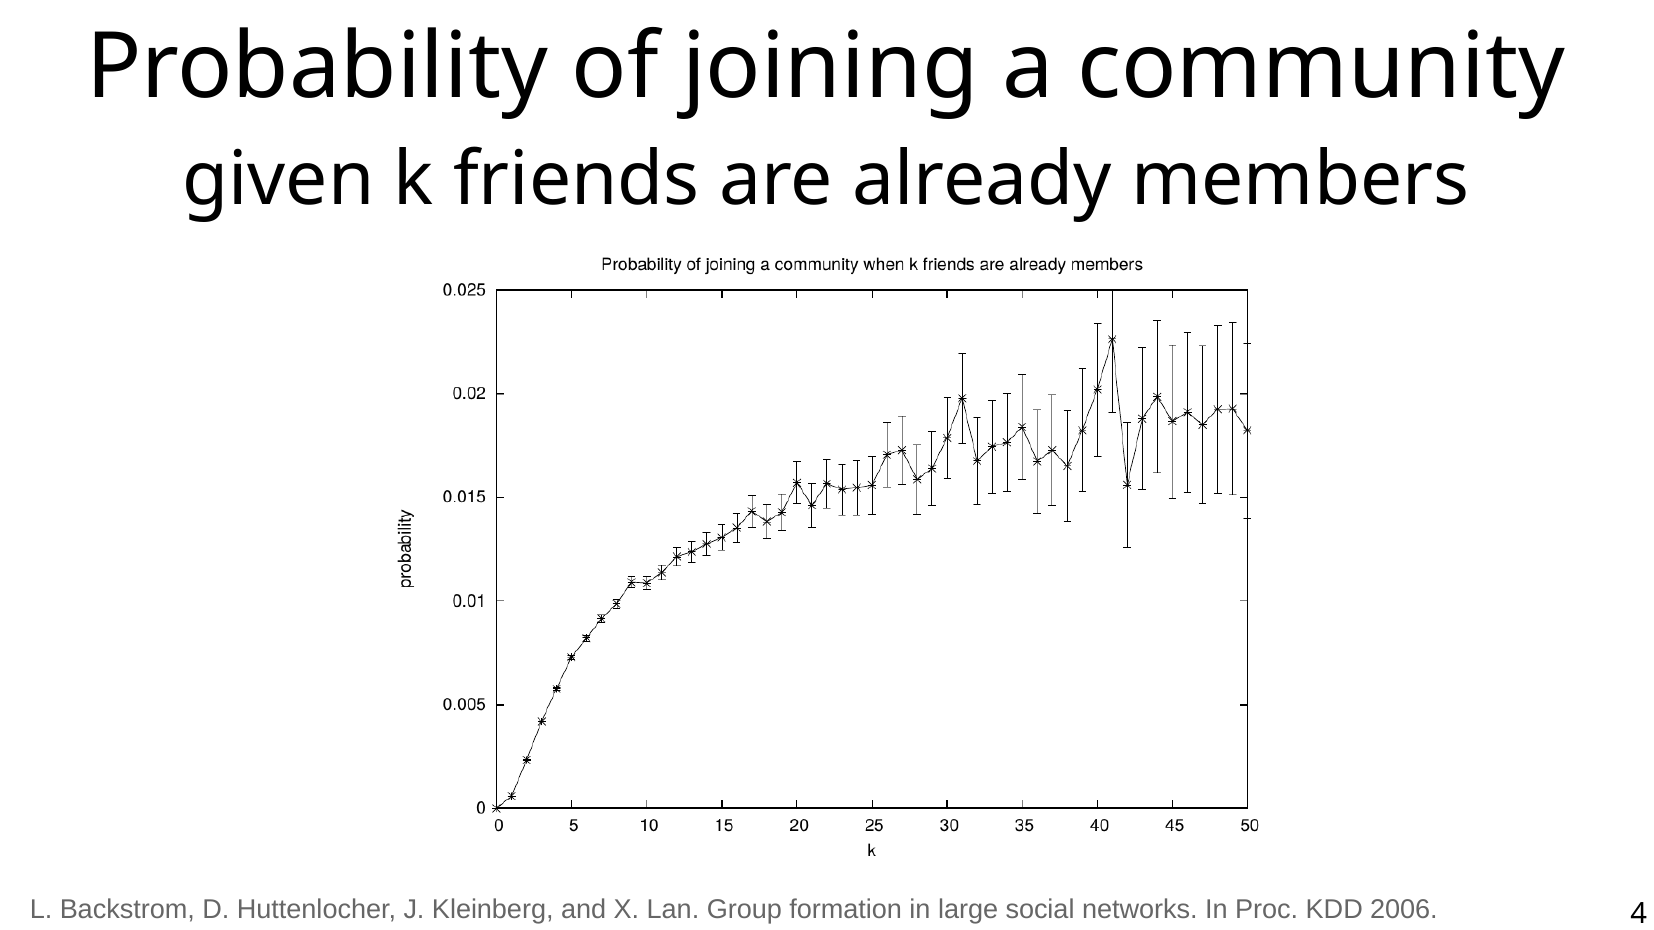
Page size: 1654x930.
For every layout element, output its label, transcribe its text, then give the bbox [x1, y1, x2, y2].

picture [383, 239, 1279, 863]
title Probability of joining a community given k friends are already members [82, 1, 1571, 225]
text_box L. Backstrom, D. Huttenlocher, J. Kleinberg, and X. Lan. Group formation in large social networks. In Proc. KDD 2006. [15, 886, 1636, 930]
